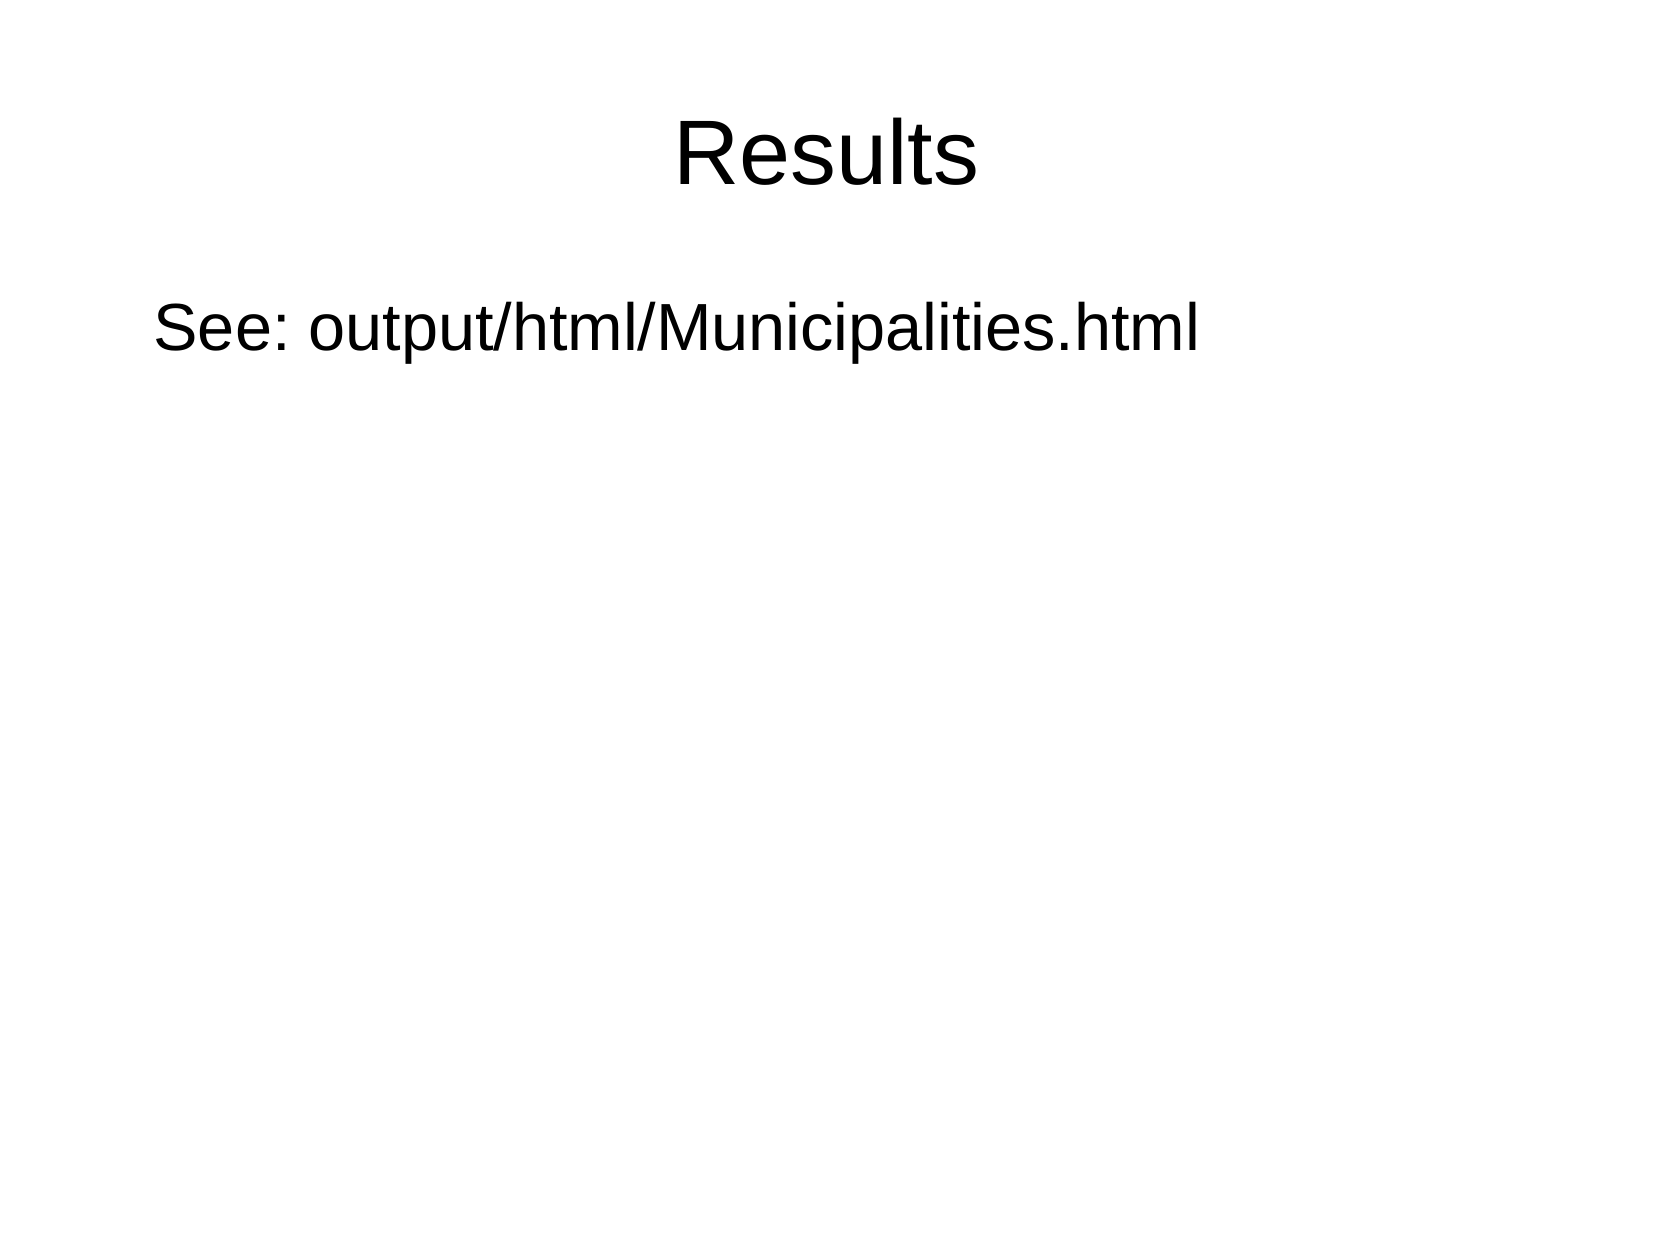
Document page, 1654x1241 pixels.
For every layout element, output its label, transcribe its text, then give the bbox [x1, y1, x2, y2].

list See: output/html/Municipalities.html [82, 290, 1571, 1010]
title Results [82, 49, 1571, 257]
